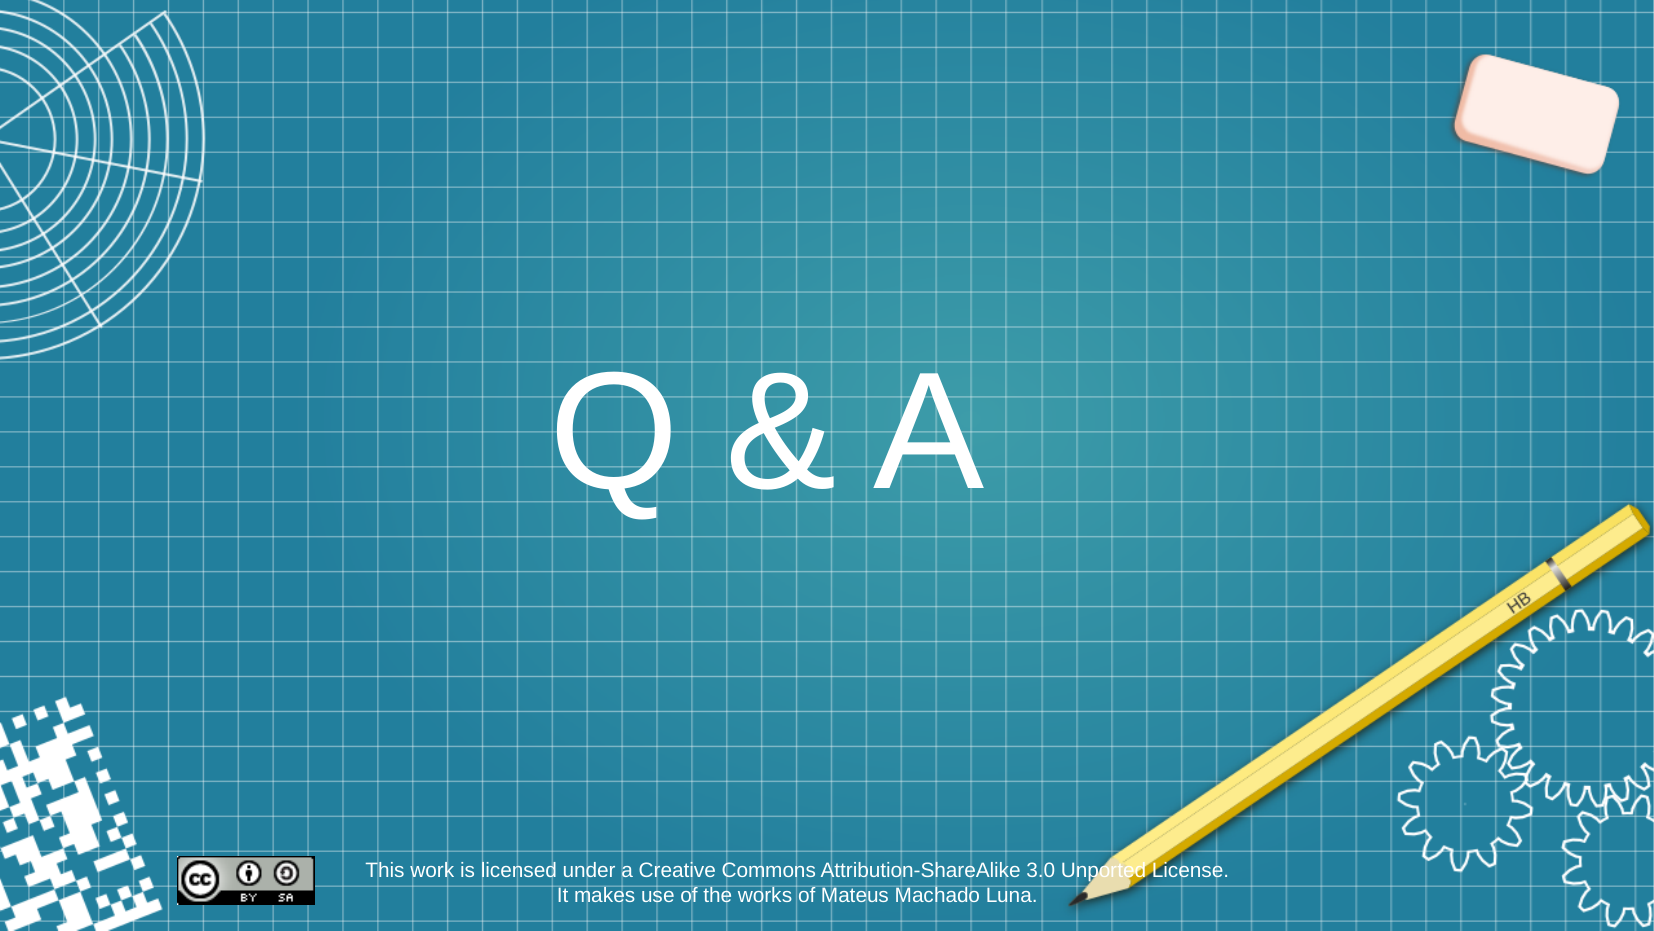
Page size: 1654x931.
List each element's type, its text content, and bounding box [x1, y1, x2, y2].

text_box Q & A [324, 330, 1211, 532]
title This work is licensed under a Creative Commons Attribution-ShareAlike 3.0 Unported License. It makes use of the works of Mateus Machado Luna. [315, 856, 1388, 905]
picture [177, 856, 315, 905]
